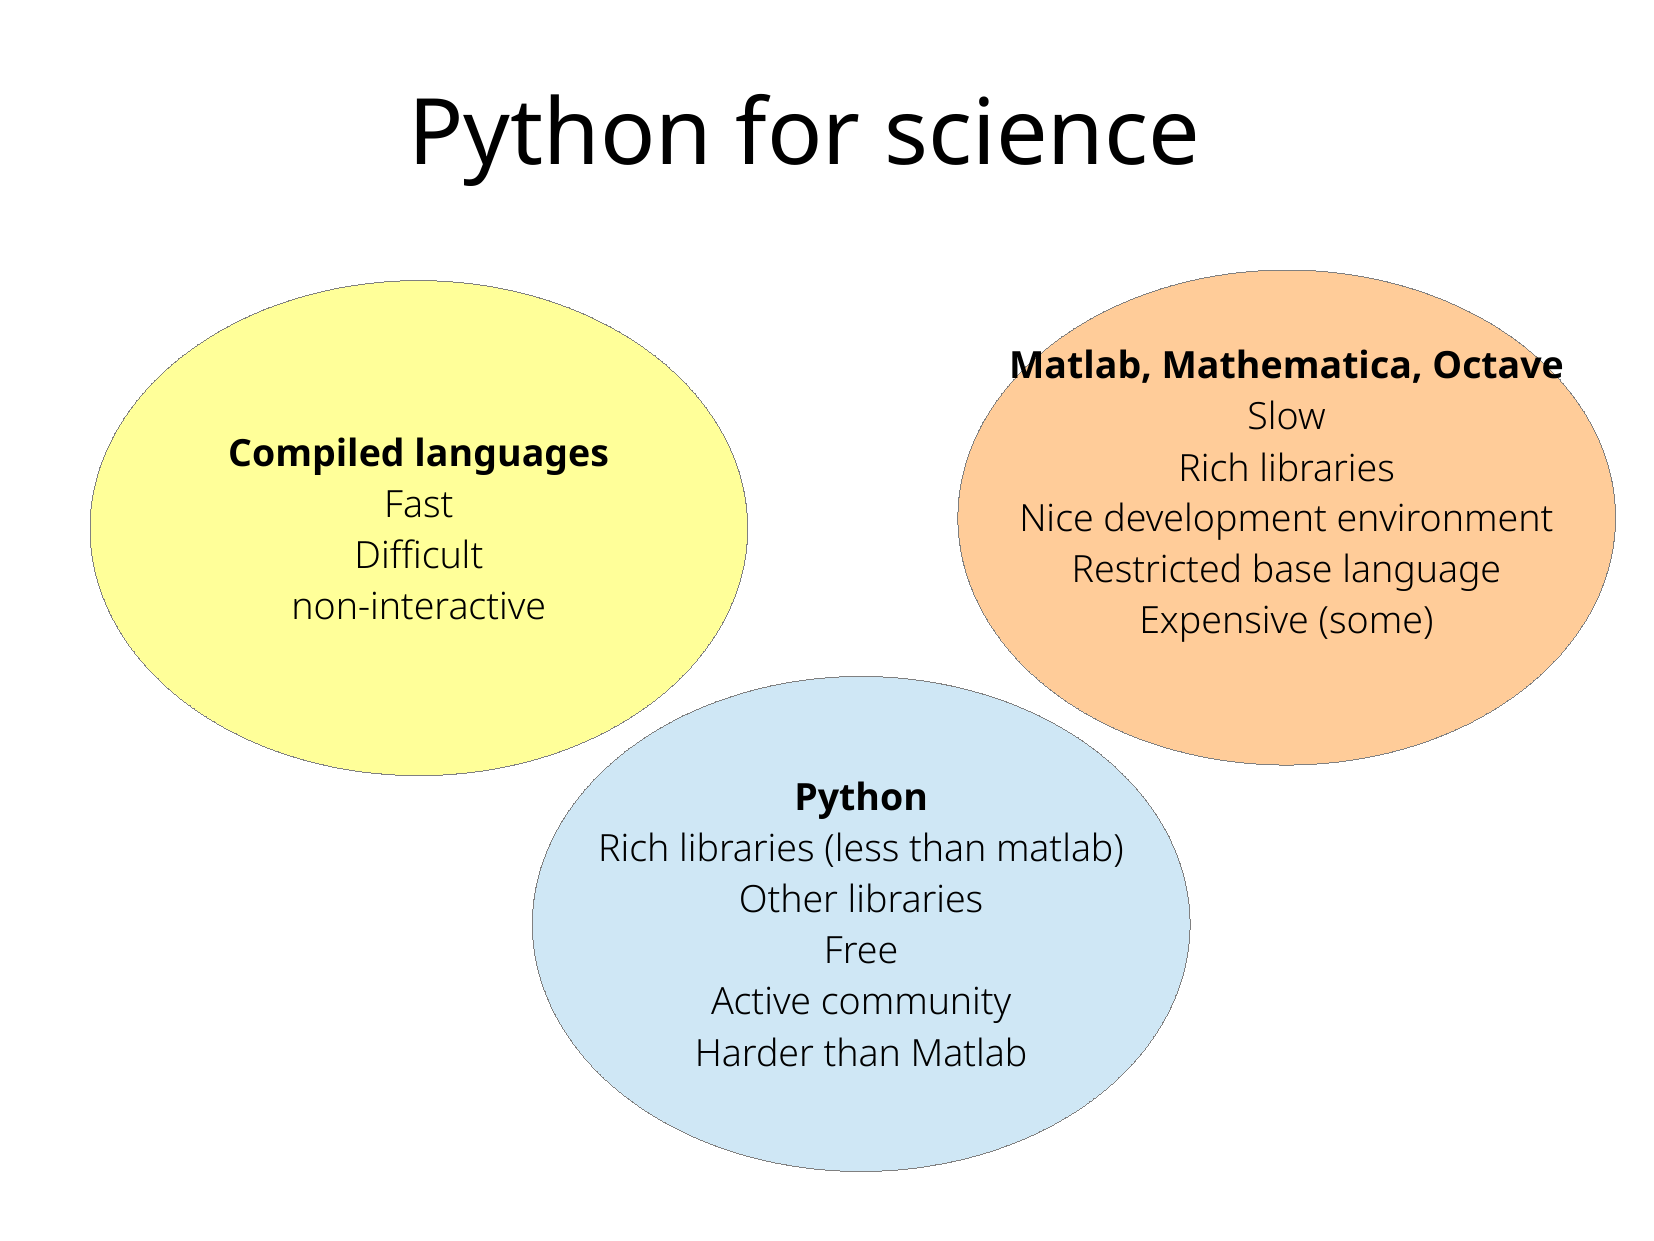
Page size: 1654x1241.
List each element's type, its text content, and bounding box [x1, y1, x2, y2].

text_box Python Rich libraries (less than matlab) Other libraries Free Active community Harder than Matlab [532, 676, 1191, 1172]
text_box Compiled languages Fast Difficult non-interactive [90, 280, 748, 776]
title Python for science [79, 25, 1531, 233]
text_box Matlab, Mathematica, Octave Slow Rich libraries Nice development environment Restricted base language Expensive (some) [957, 270, 1616, 766]
